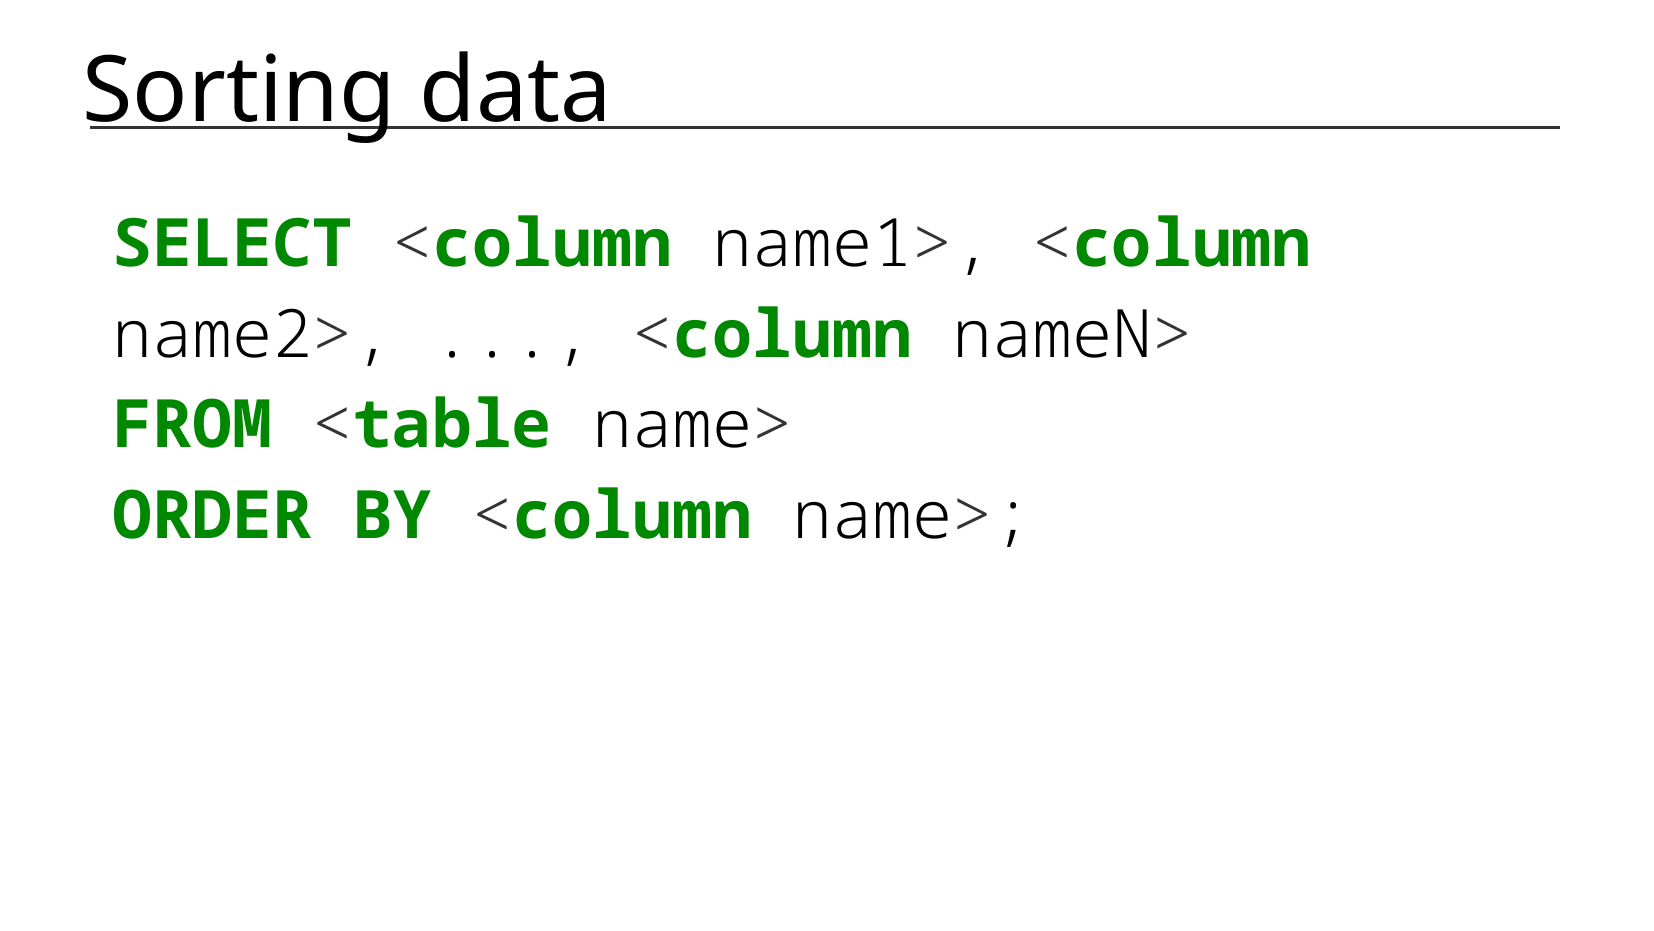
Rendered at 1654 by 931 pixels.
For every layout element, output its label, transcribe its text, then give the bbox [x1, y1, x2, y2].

list SELECT <column name1>, <column name2>, ..., <column nameN> FROM <table name> ORDER BY <column name>; [82, 195, 1571, 811]
title Sorting data [82, 32, 1571, 140]
